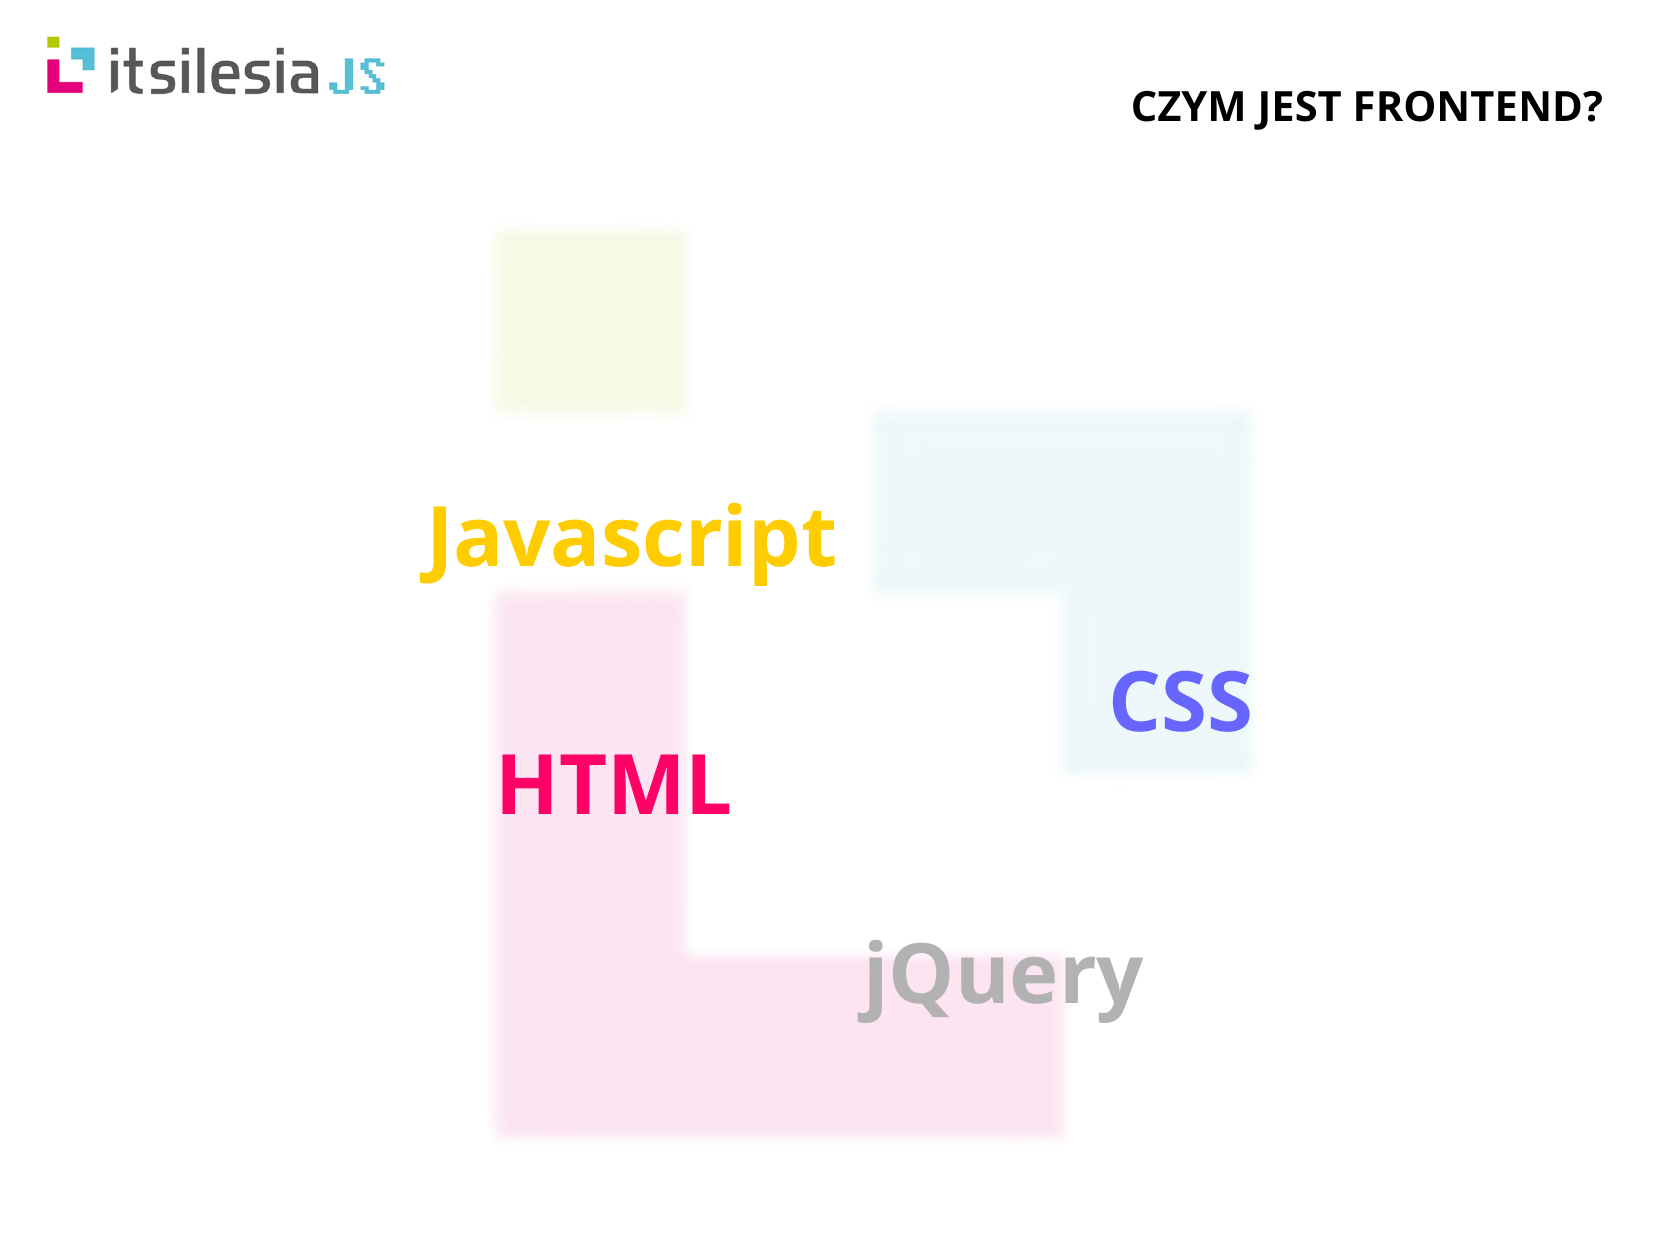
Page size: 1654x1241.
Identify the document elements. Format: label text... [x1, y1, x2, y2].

text_box CSS [1003, 578, 1359, 709]
text_box HTML [437, 661, 792, 792]
text_box jQuery [826, 850, 1182, 981]
text_box Javascript [401, 413, 863, 544]
picture [0, 0, 1654, 1241]
text_box CZYM JEST FRONTEND? [177, 41, 1619, 136]
